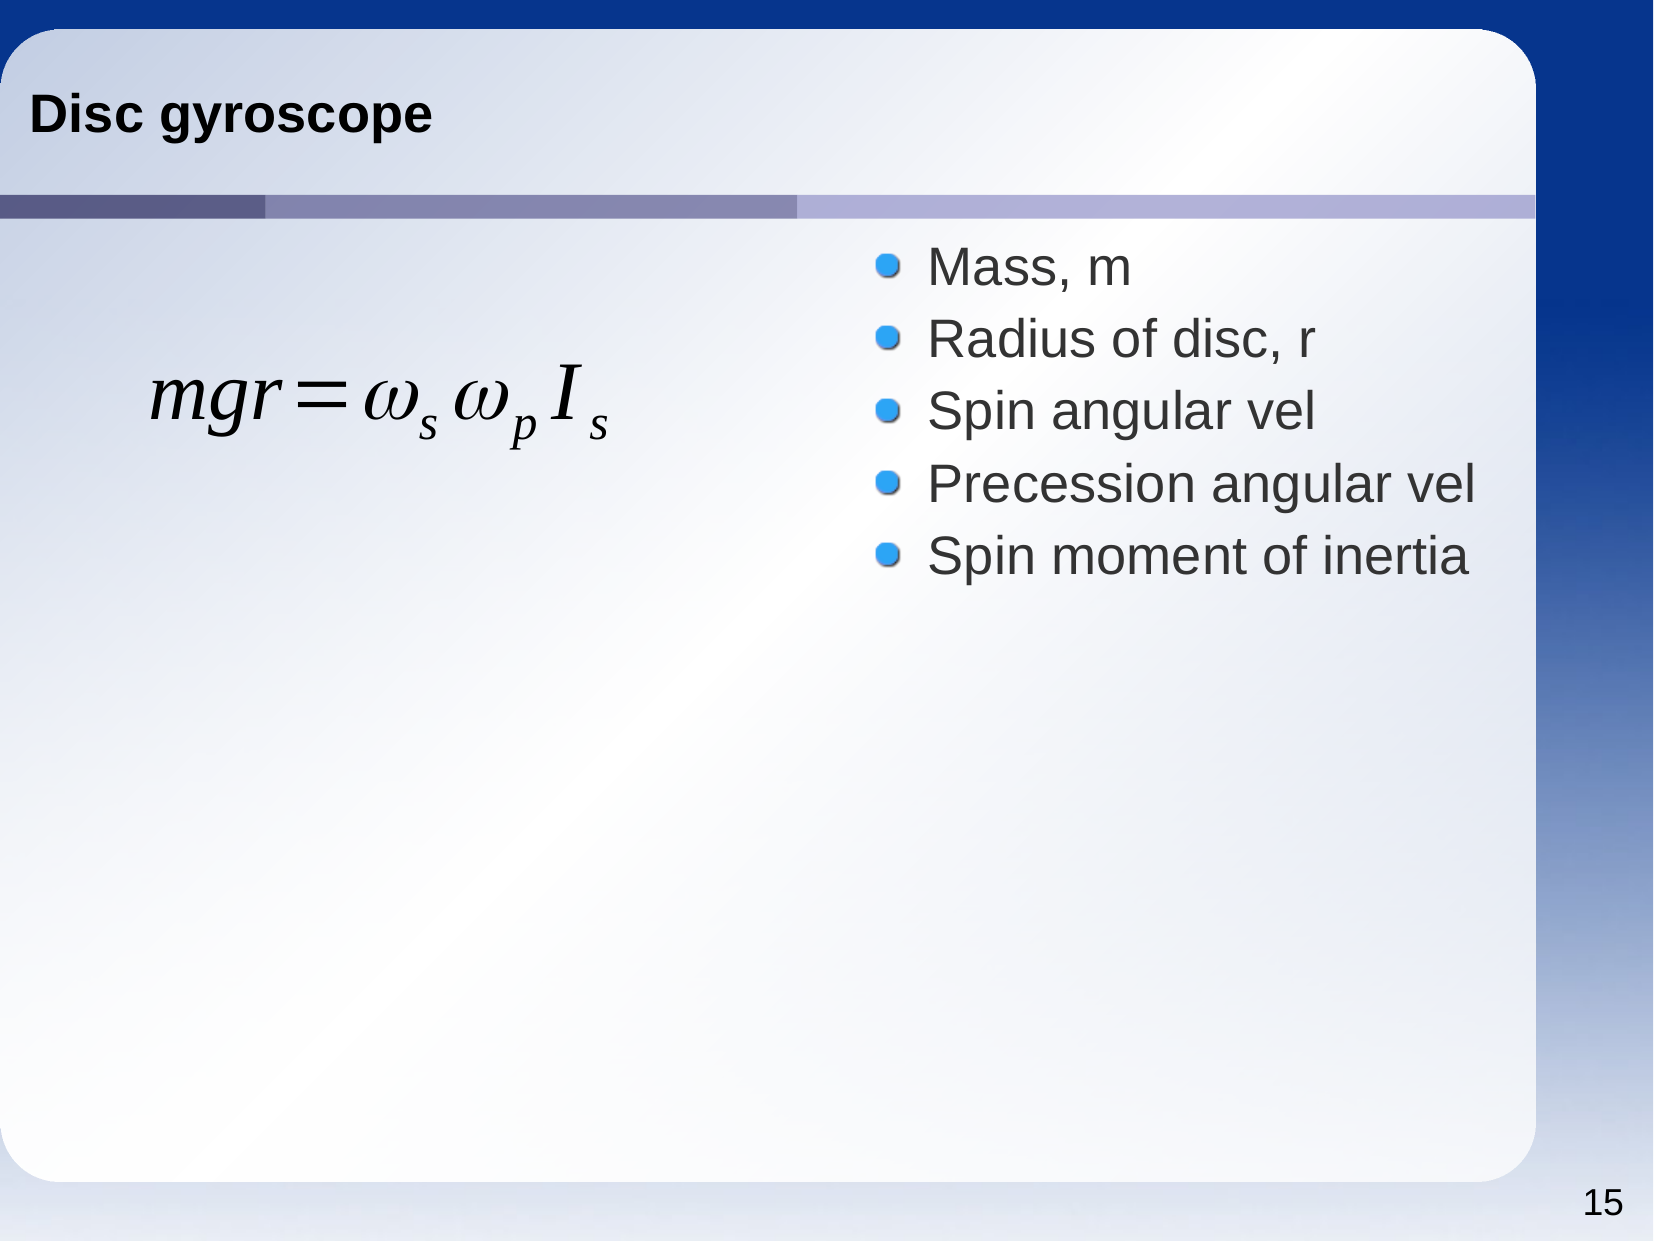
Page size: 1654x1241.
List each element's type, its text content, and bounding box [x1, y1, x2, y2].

title Disc gyroscope [29, 49, 1506, 178]
chart [142, 345, 616, 451]
picture [0, 0, 1654, 1241]
chart [28, 193, 477, 277]
list Mass, m Radius of disc, r Spin angular vel Precession angular vel Spin moment of inertia [786, 236, 1507, 1152]
